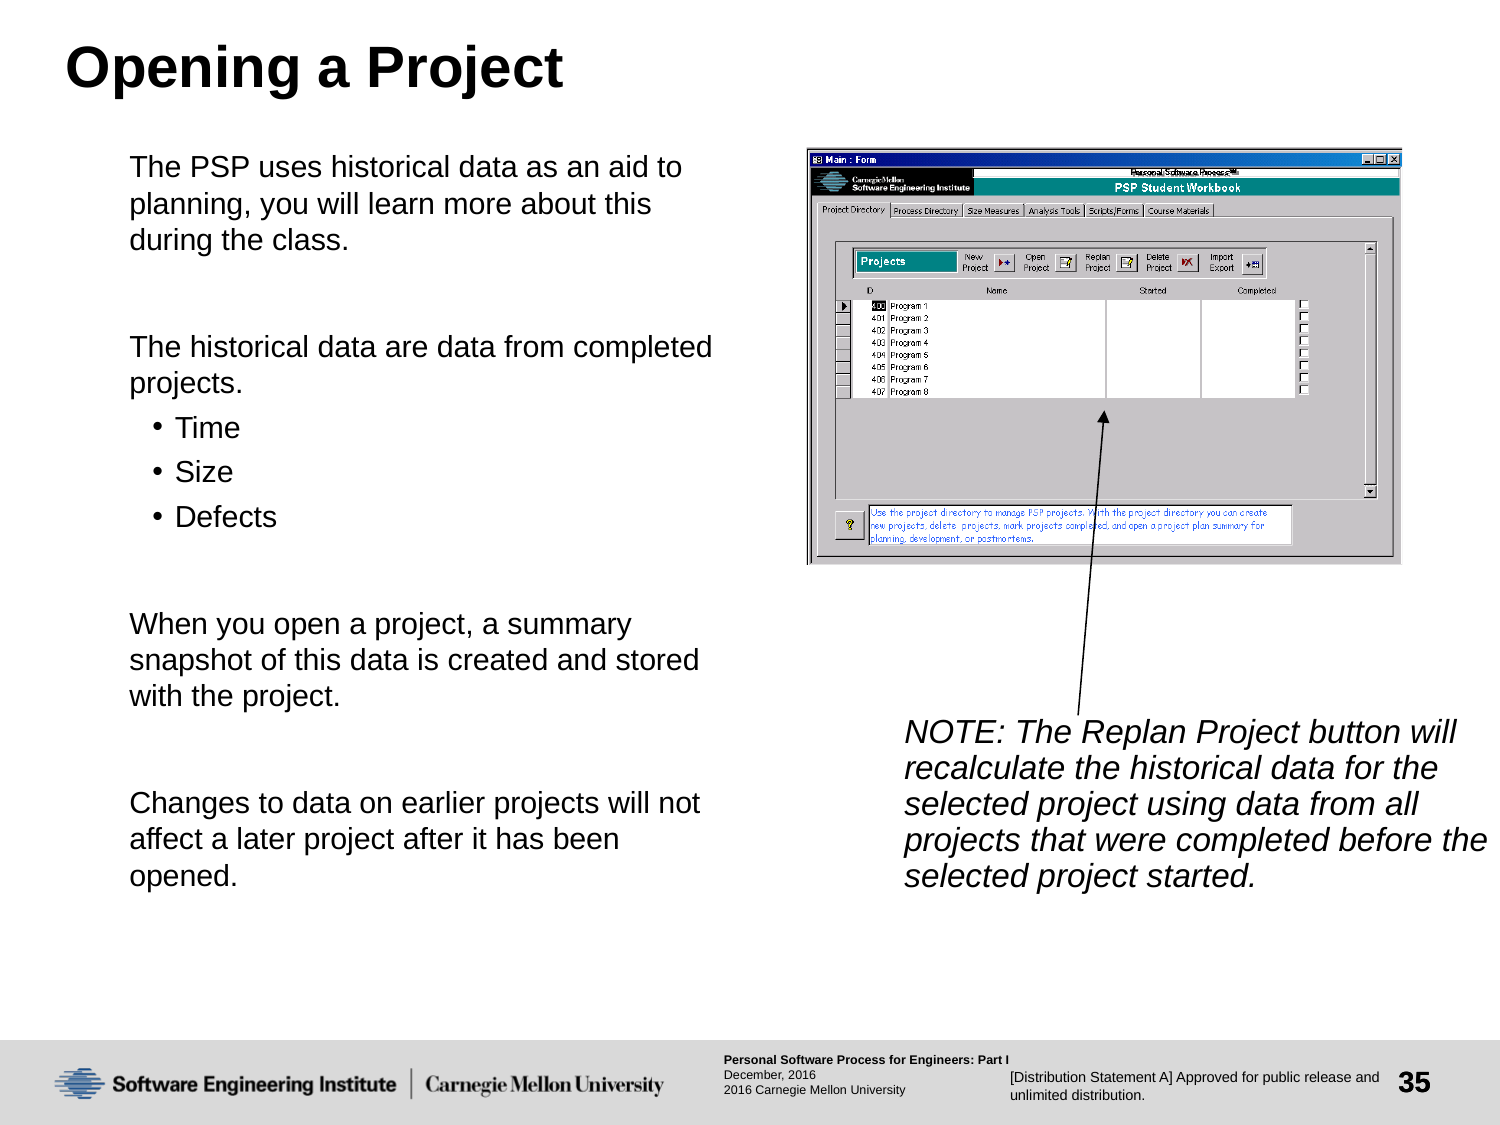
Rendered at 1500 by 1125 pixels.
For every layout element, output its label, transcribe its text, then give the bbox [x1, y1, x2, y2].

list The PSP uses historical data as an aid to planning, you will learn more about this during the class. The historical data are data from completed projects. Time Size Defects When you open a project, a summary snapshot of this data is created and stored with the project. Changes to data on earlier projects will not affect a later project after it has been opened. [129, 147, 725, 901]
title Opening a Project [65, 37, 1313, 148]
picture [46, 1061, 673, 1104]
list NOTE: The Replan Project button will recalculate the historical data for the selected project using data from all projects that were completed before the selected project started. [904, 714, 1500, 1035]
picture [806, 147, 1403, 565]
